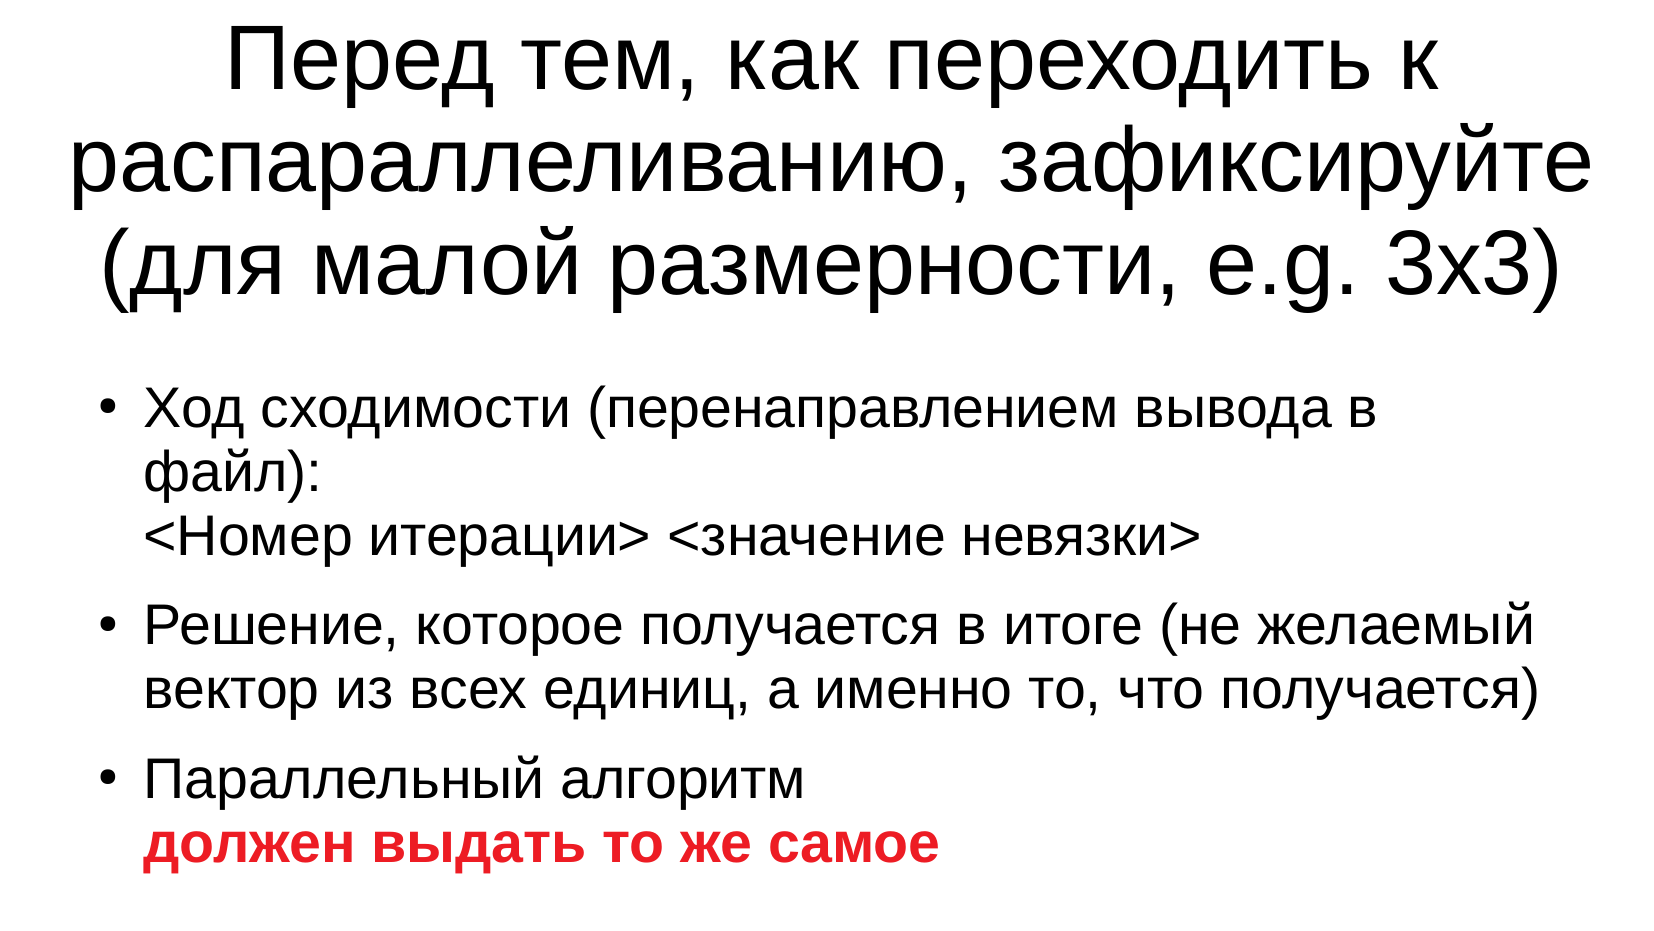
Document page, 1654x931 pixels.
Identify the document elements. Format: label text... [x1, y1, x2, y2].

title Перед тем, как переходить к распараллеливанию, зафиксируйте (для малой размерности, e.g. 3х3) [0, 0, 1654, 366]
list Ход сходимости (перенаправлением вывода в файл): <Номер итерации> <значение невязки> Решение, которое получается в итоге (не желаемый вектор из всех единиц, а именно то, что получается) Параллельный алгоритм должен выдать то же самое [82, 375, 1571, 916]
